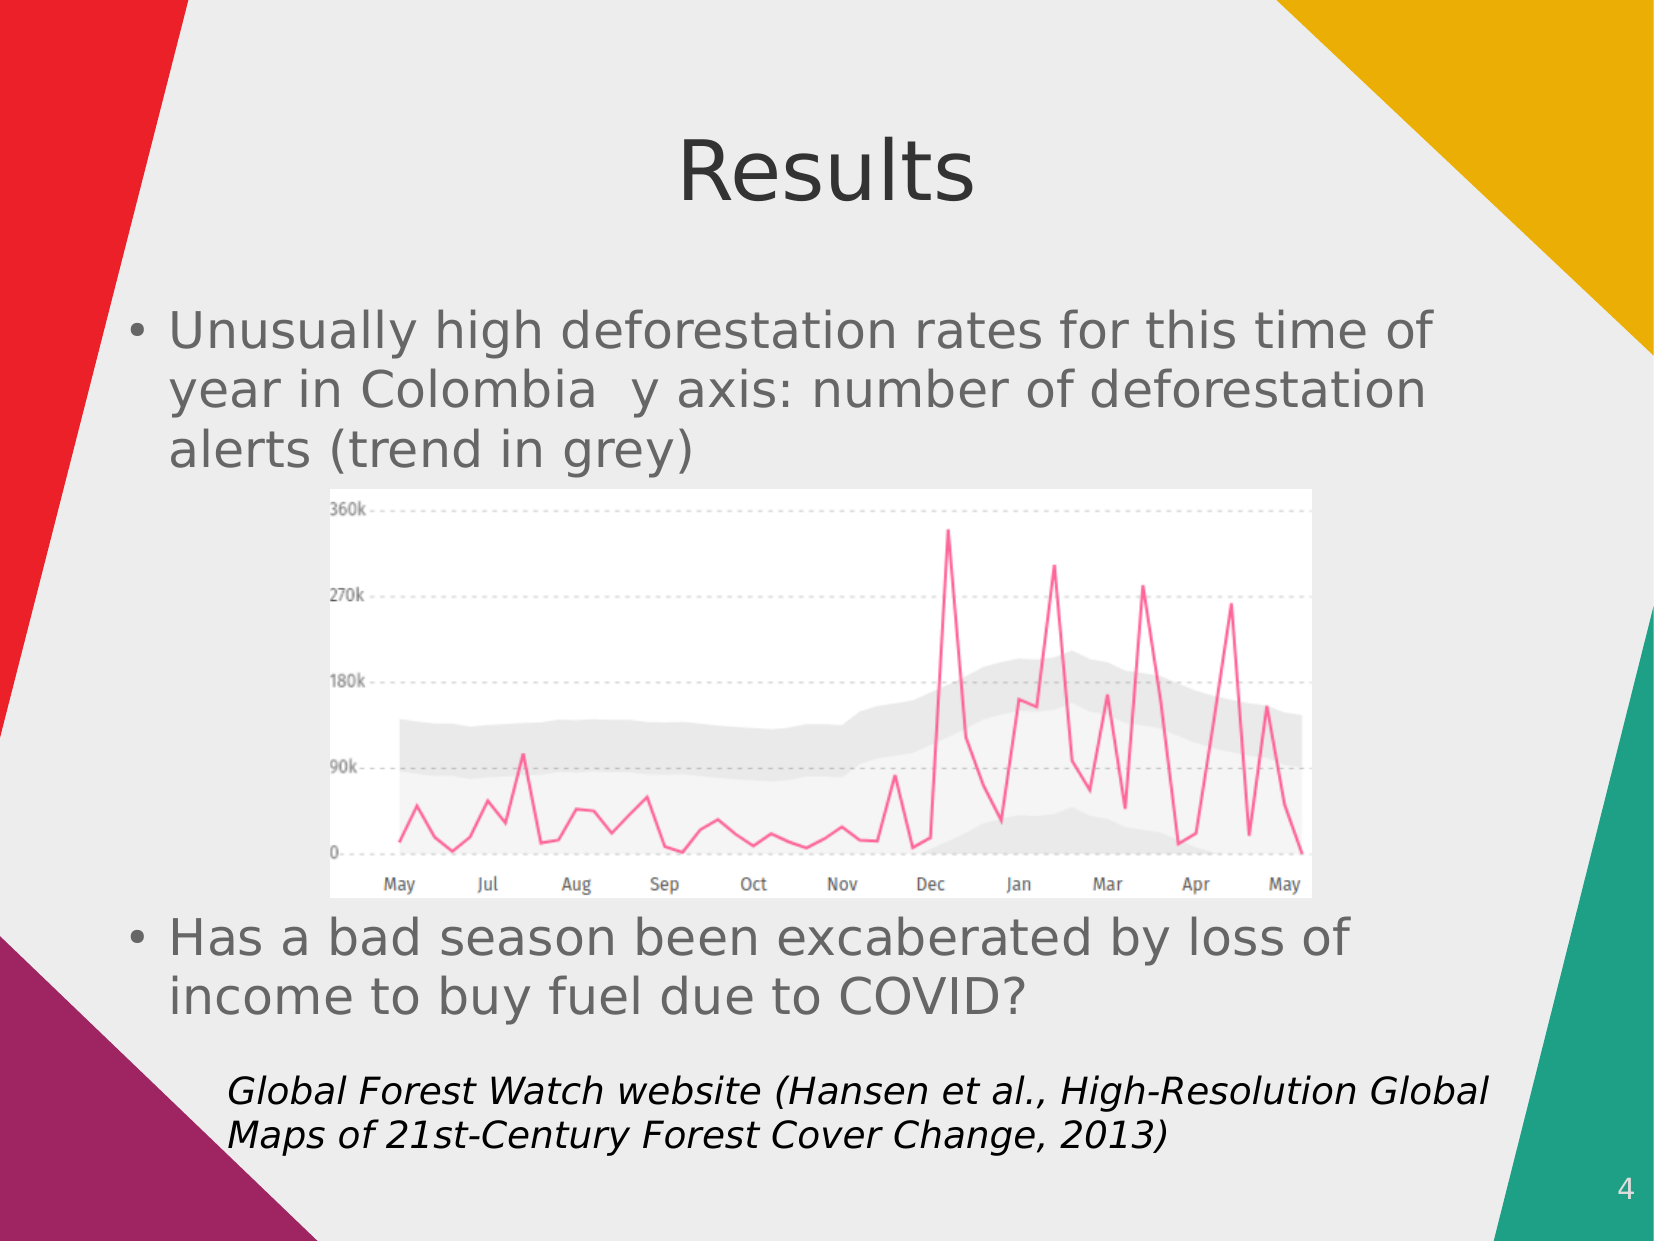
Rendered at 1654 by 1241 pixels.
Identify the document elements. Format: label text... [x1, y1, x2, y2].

picture [330, 489, 1312, 898]
text_box Global Forest Watch website (Hansen et al., High-Resolution Global Maps of 21st-Century Forest Cover Change, 2013) [212, 1062, 1587, 1241]
title Results [114, 73, 1539, 271]
list Unusually high deforestation rates for this time of year in Colombia y axis: number of deforestation alerts (trend in grey) Has a bad season been excaberated by loss of income to buy fuel due to COVID? [114, 302, 1539, 1033]
